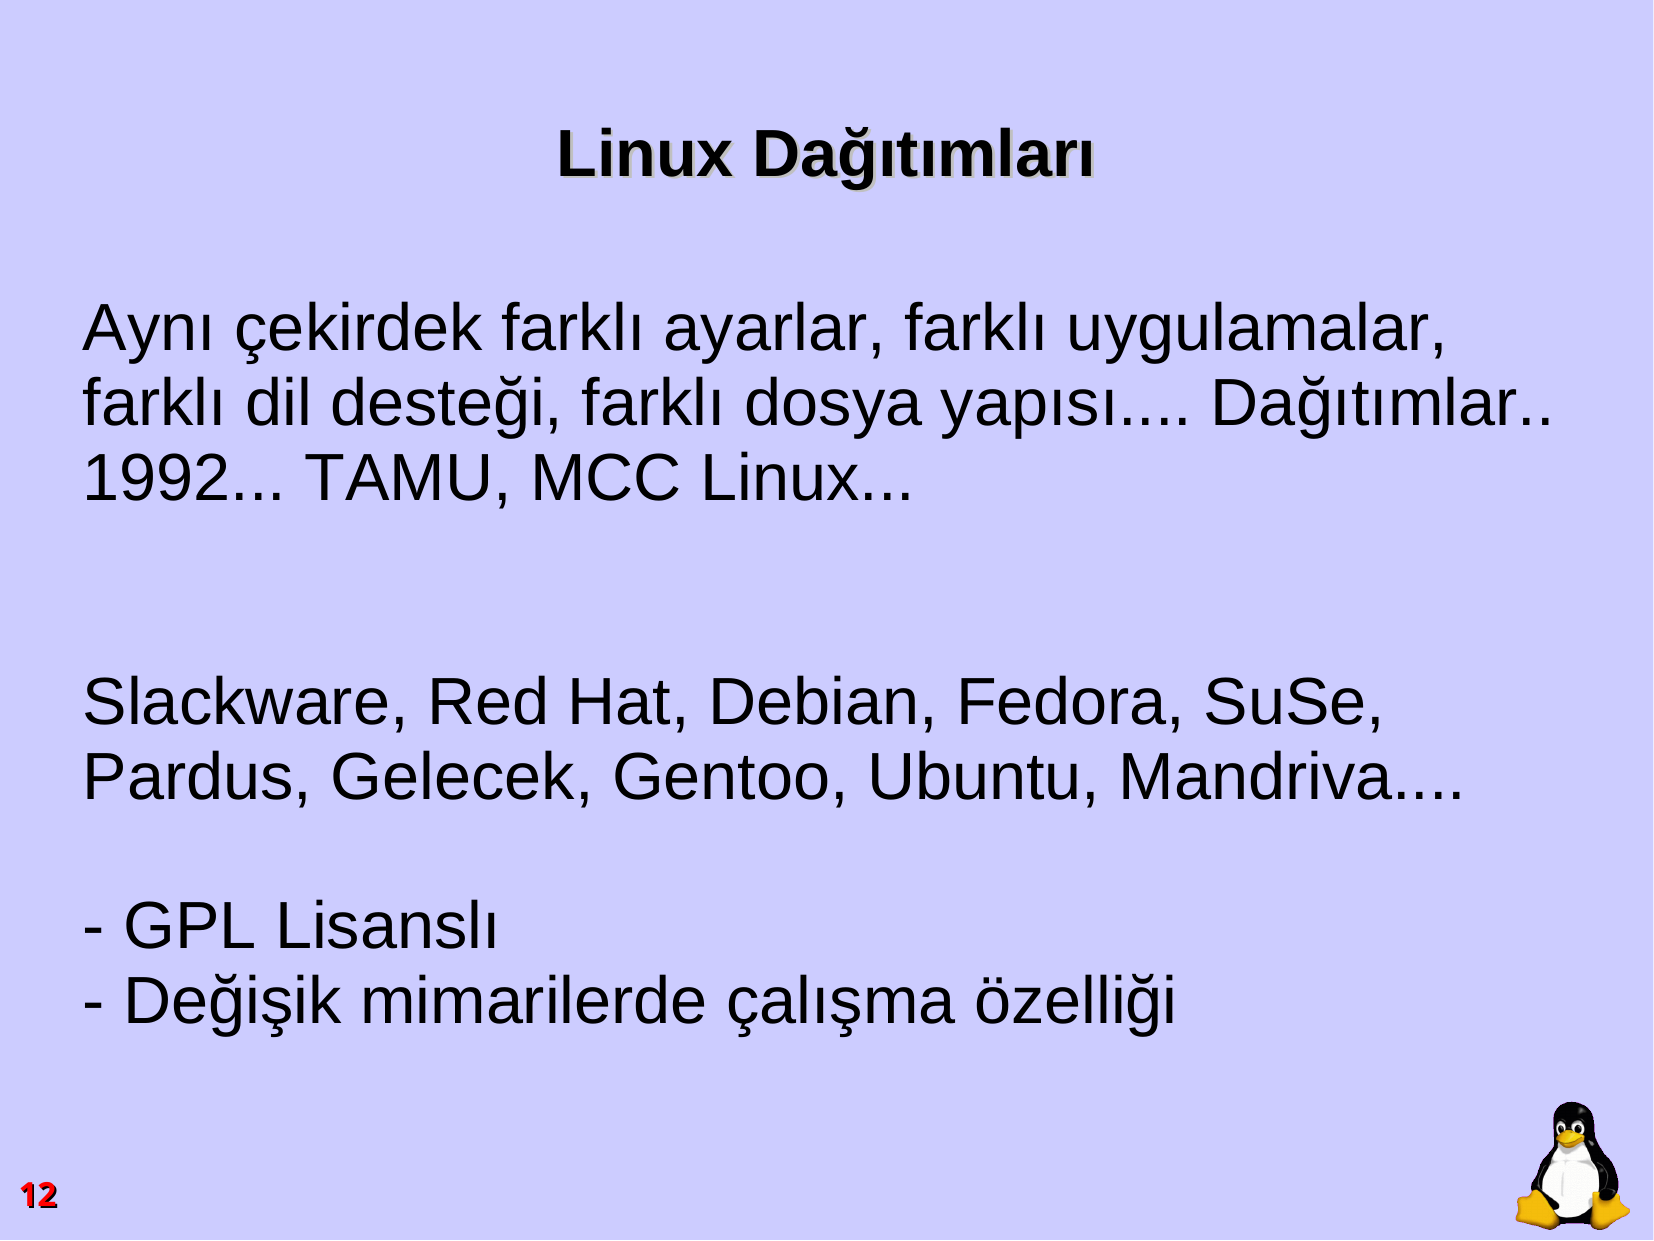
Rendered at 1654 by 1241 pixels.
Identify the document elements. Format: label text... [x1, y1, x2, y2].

picture [1504, 1086, 1654, 1241]
title Linux Dağıtımları [82, 49, 1571, 257]
subtitle Aynı çekirdek farklı ayarlar, farklı uygulamalar, farklı dil desteği, farklı dosya yapısı.... Dağıtımlar.. 1992... TAMU, MCC Linux... Slackware, Red Hat, Debian, Fedora, SuSe, Pardus, Gelecek, Gentoo, Ubuntu, Mandriva.... - GPL Lisanslı - Değişik mimarilerde çalışma özelliği [82, 290, 1571, 1113]
